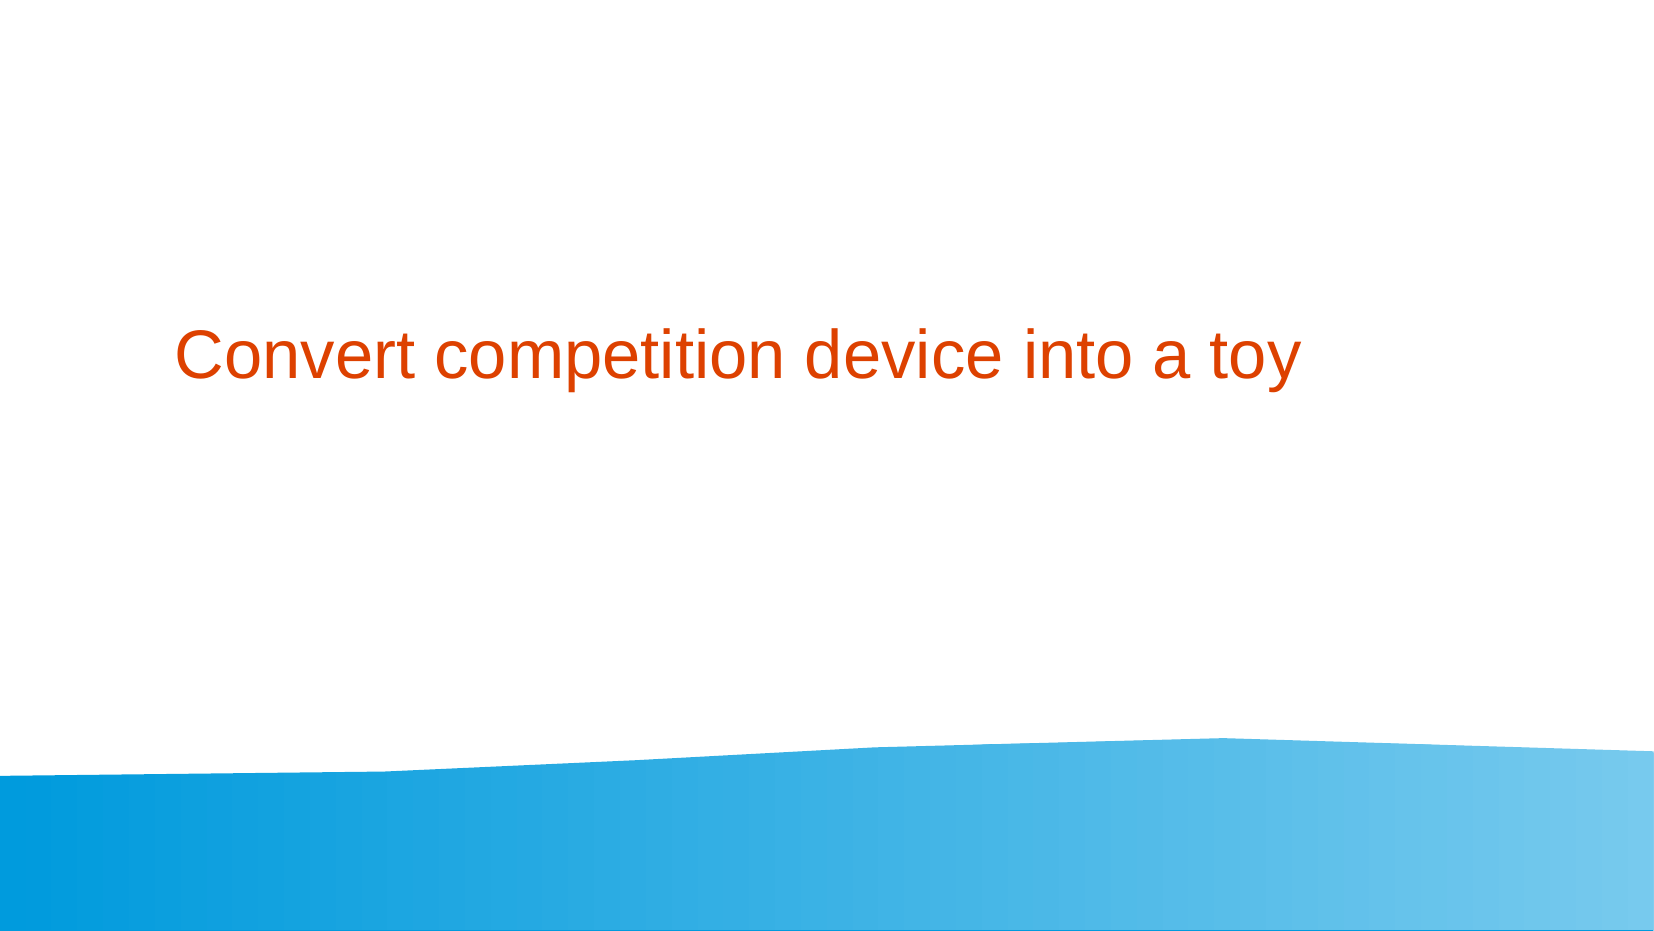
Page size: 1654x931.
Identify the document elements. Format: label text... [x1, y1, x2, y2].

title Convert competition device into a toy [0, 265, 1477, 443]
